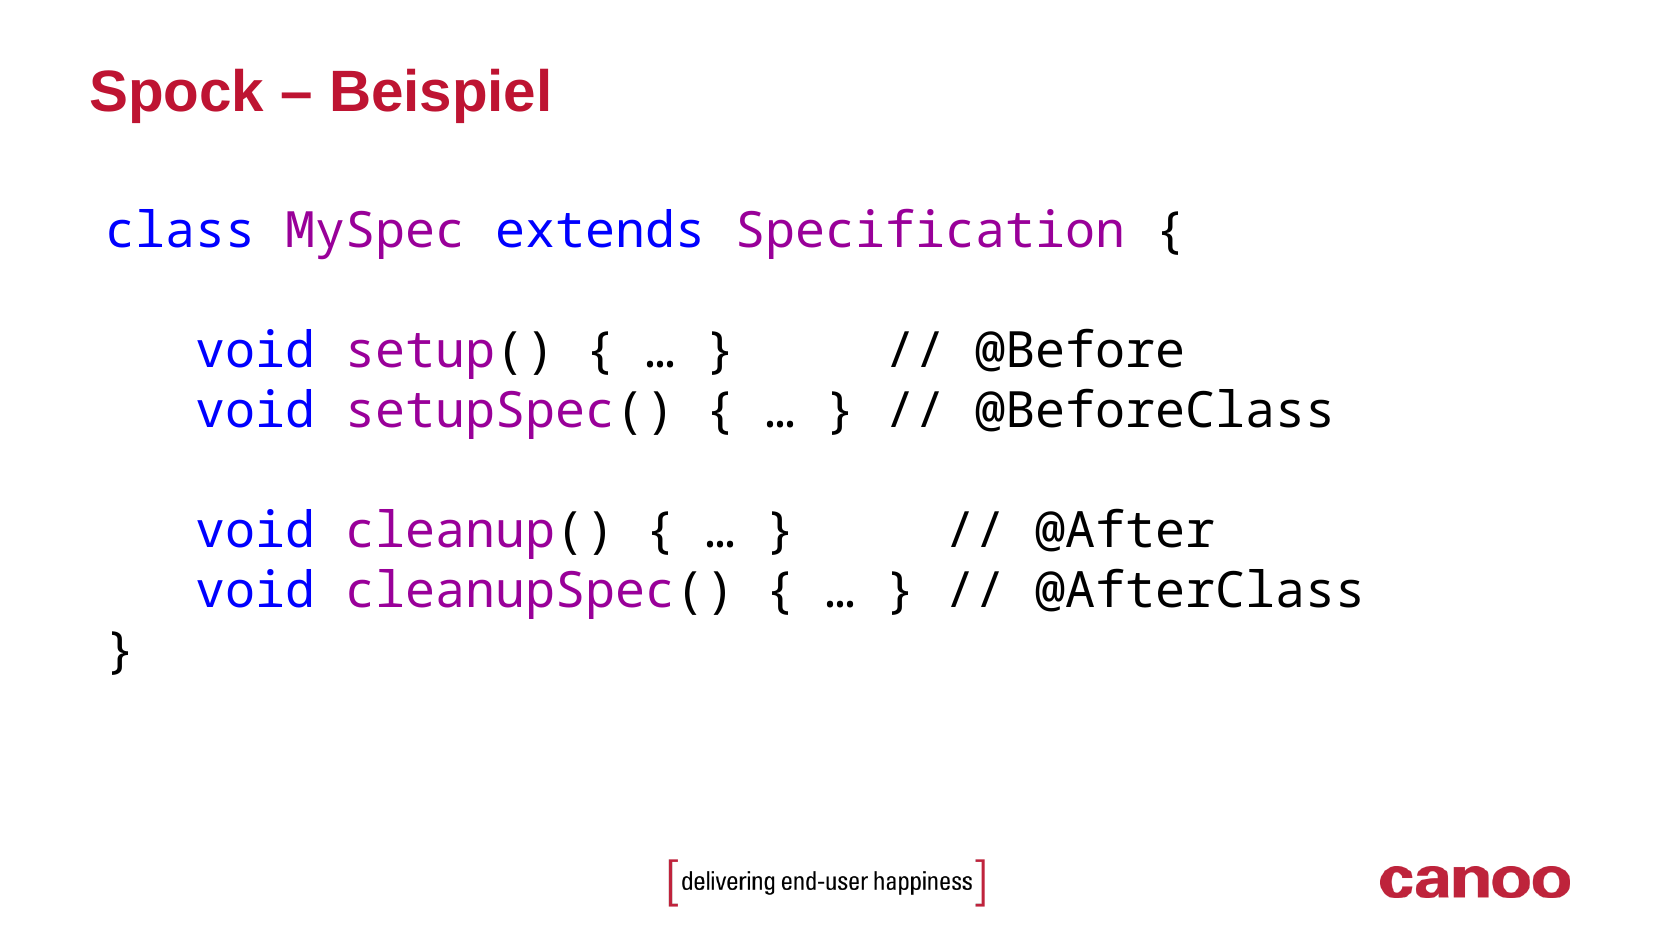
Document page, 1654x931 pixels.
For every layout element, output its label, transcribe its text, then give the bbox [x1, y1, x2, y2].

title Spock – Beispiel [75, 45, 1591, 136]
list class MySpec extends Specification { void setup() { … } // @Before void setupSpec() { … } // @BeforeClass void cleanup() { … } // @After void cleanupSpec() { … } // @AfterClass } [90, 189, 1591, 931]
